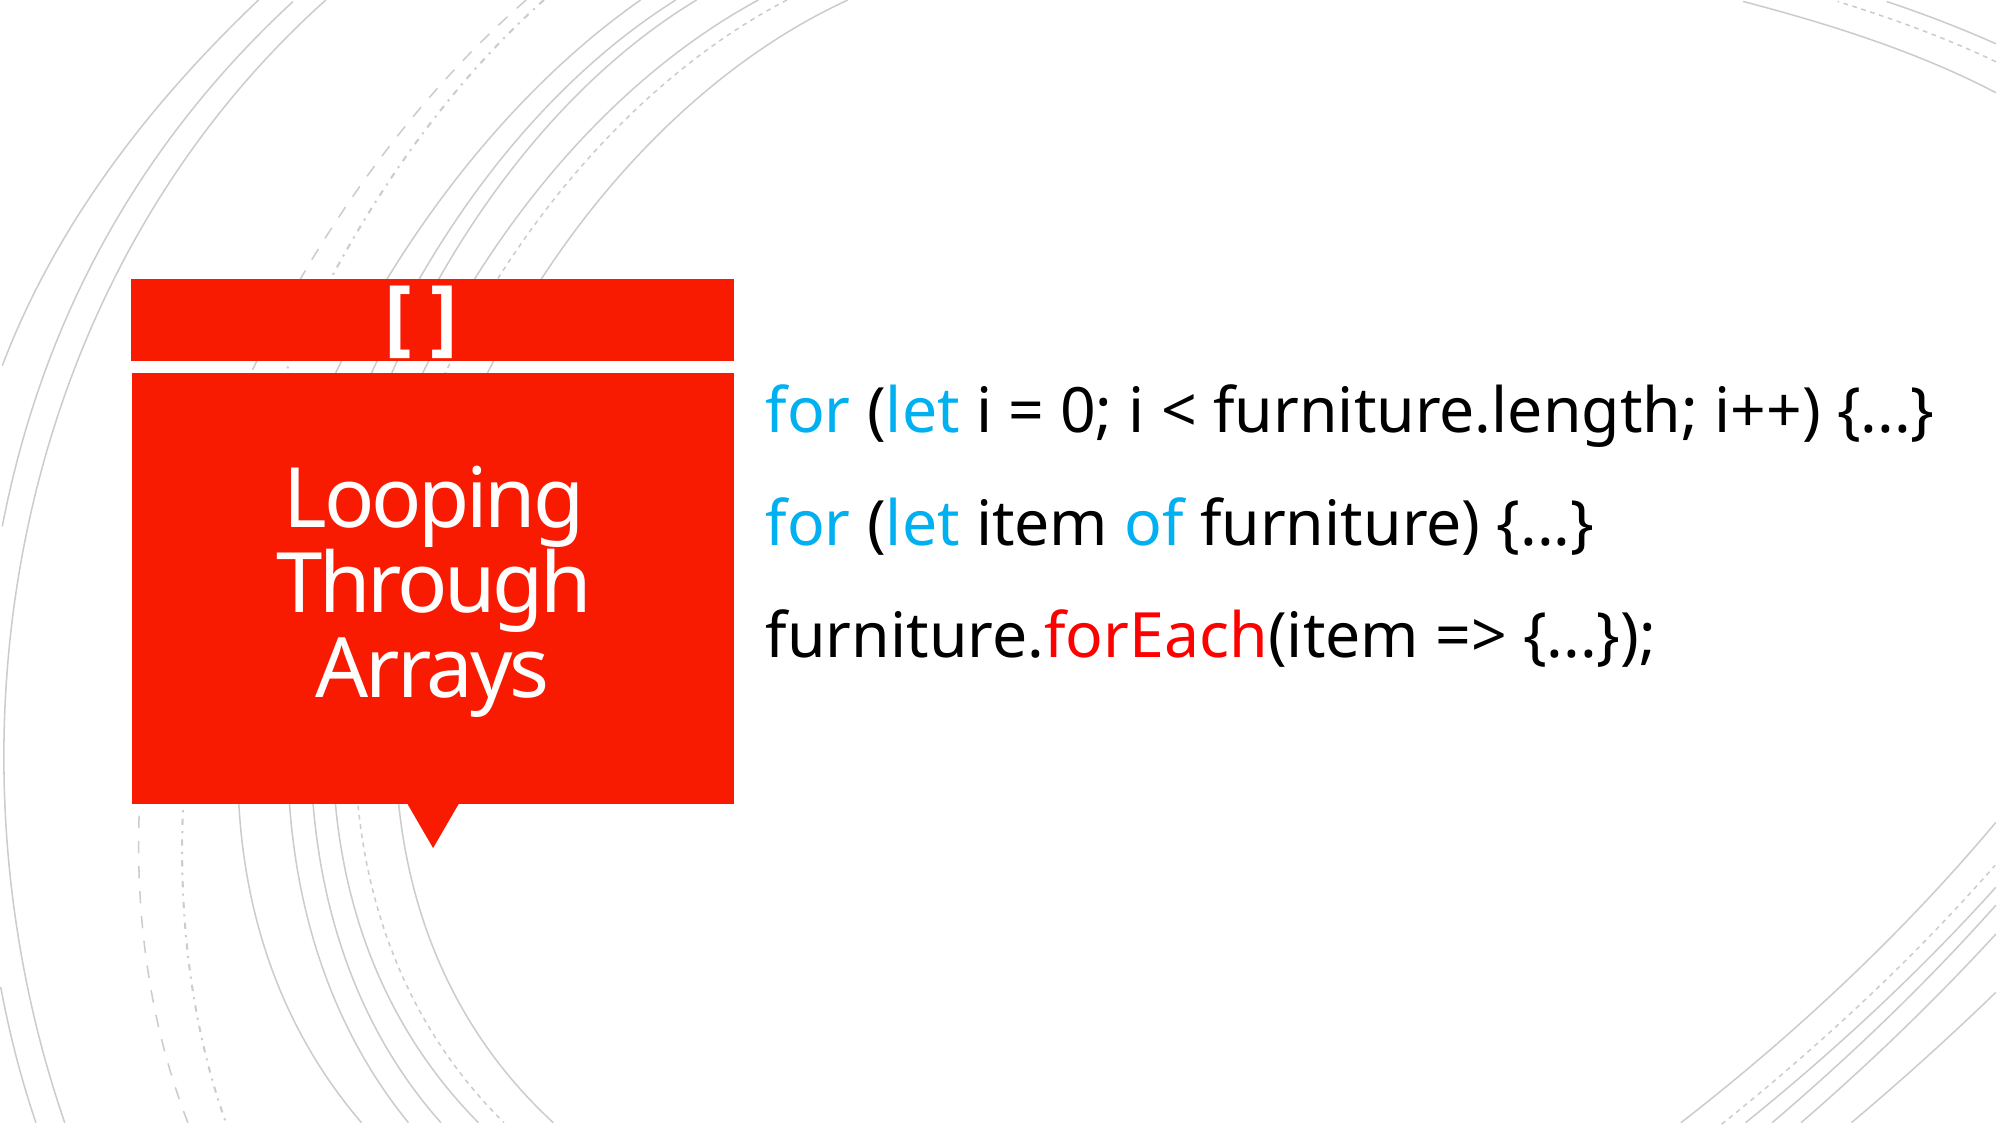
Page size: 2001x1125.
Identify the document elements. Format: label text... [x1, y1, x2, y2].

title Looping Through Arrays [145, 385, 720, 789]
list for (let i = 0; i < furniture.length; i++) {...} for (let item of furniture) {...} furniture.forEach(item => {...}); [750, 330, 1962, 673]
text_box [ ] [238, 211, 604, 428]
